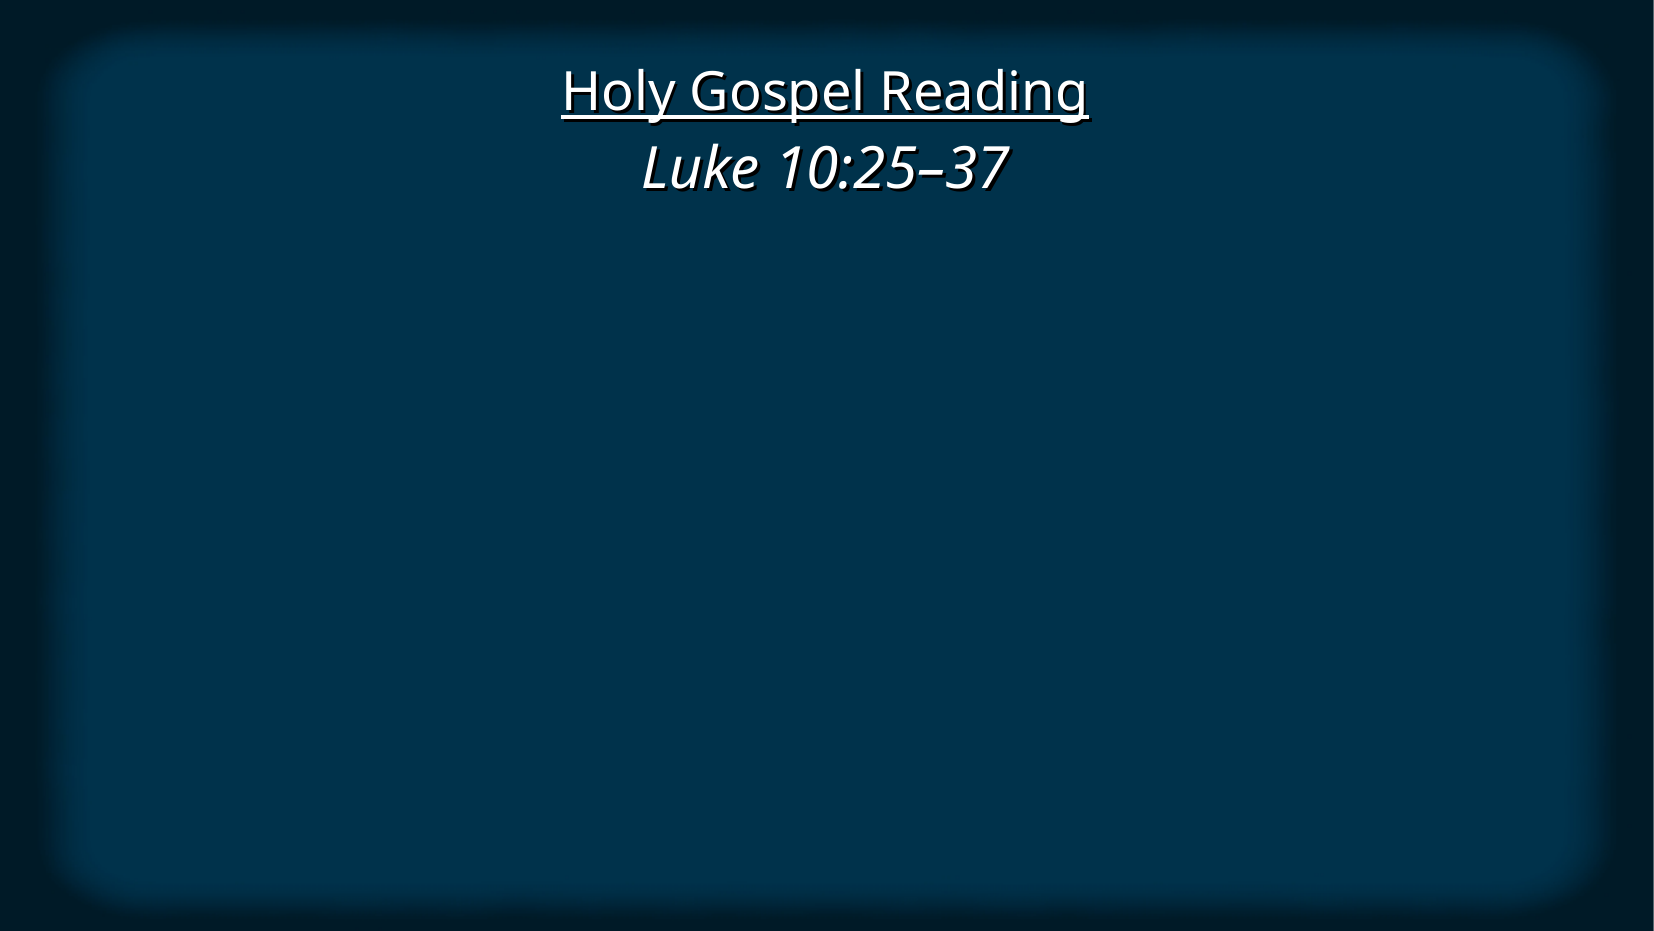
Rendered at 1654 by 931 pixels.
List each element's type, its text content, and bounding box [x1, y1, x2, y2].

text_box Holy Gospel Reading Luke 10:25–37 [90, 45, 1561, 209]
picture [0, 0, 1654, 931]
